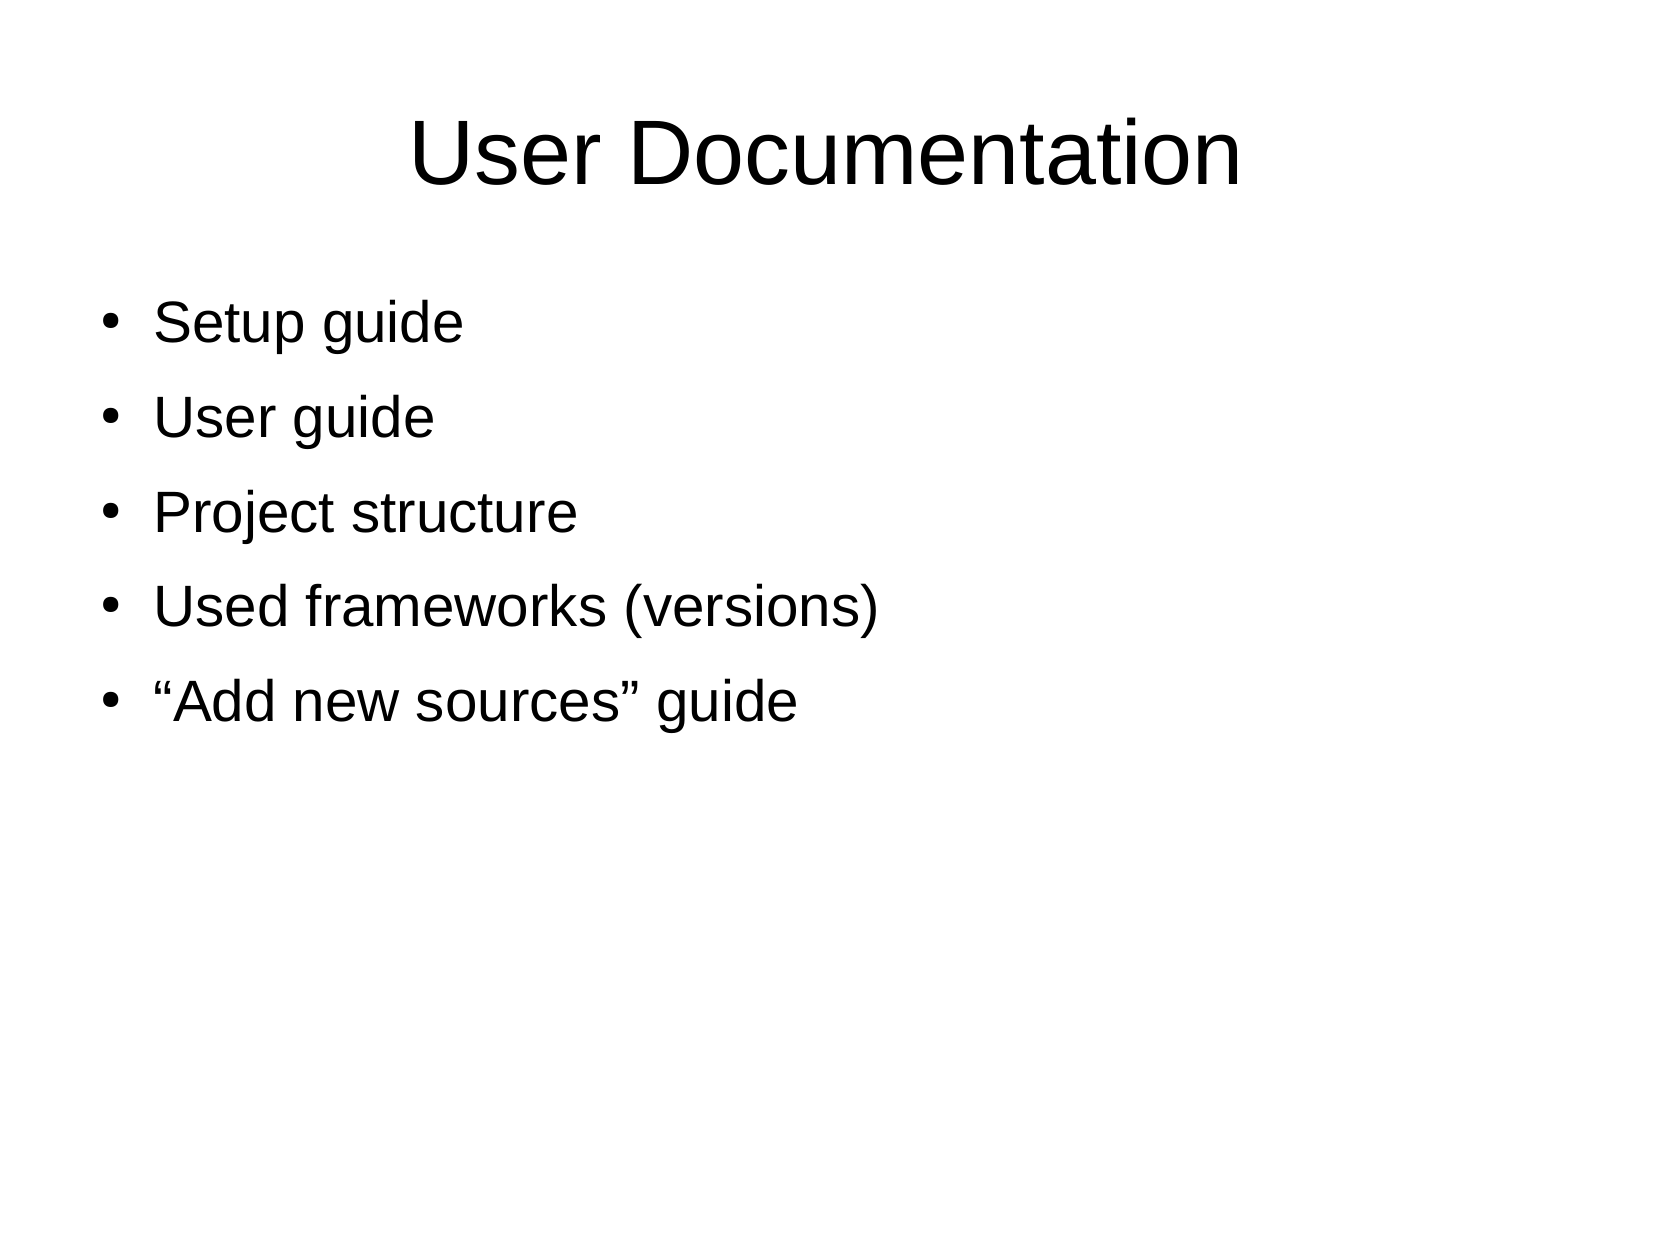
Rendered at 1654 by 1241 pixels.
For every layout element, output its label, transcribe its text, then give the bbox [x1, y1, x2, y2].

title User Documentation [82, 49, 1571, 257]
list Setup guide User guide Project structure Used frameworks (versions) “Add new sources” guide [82, 290, 1571, 1010]
